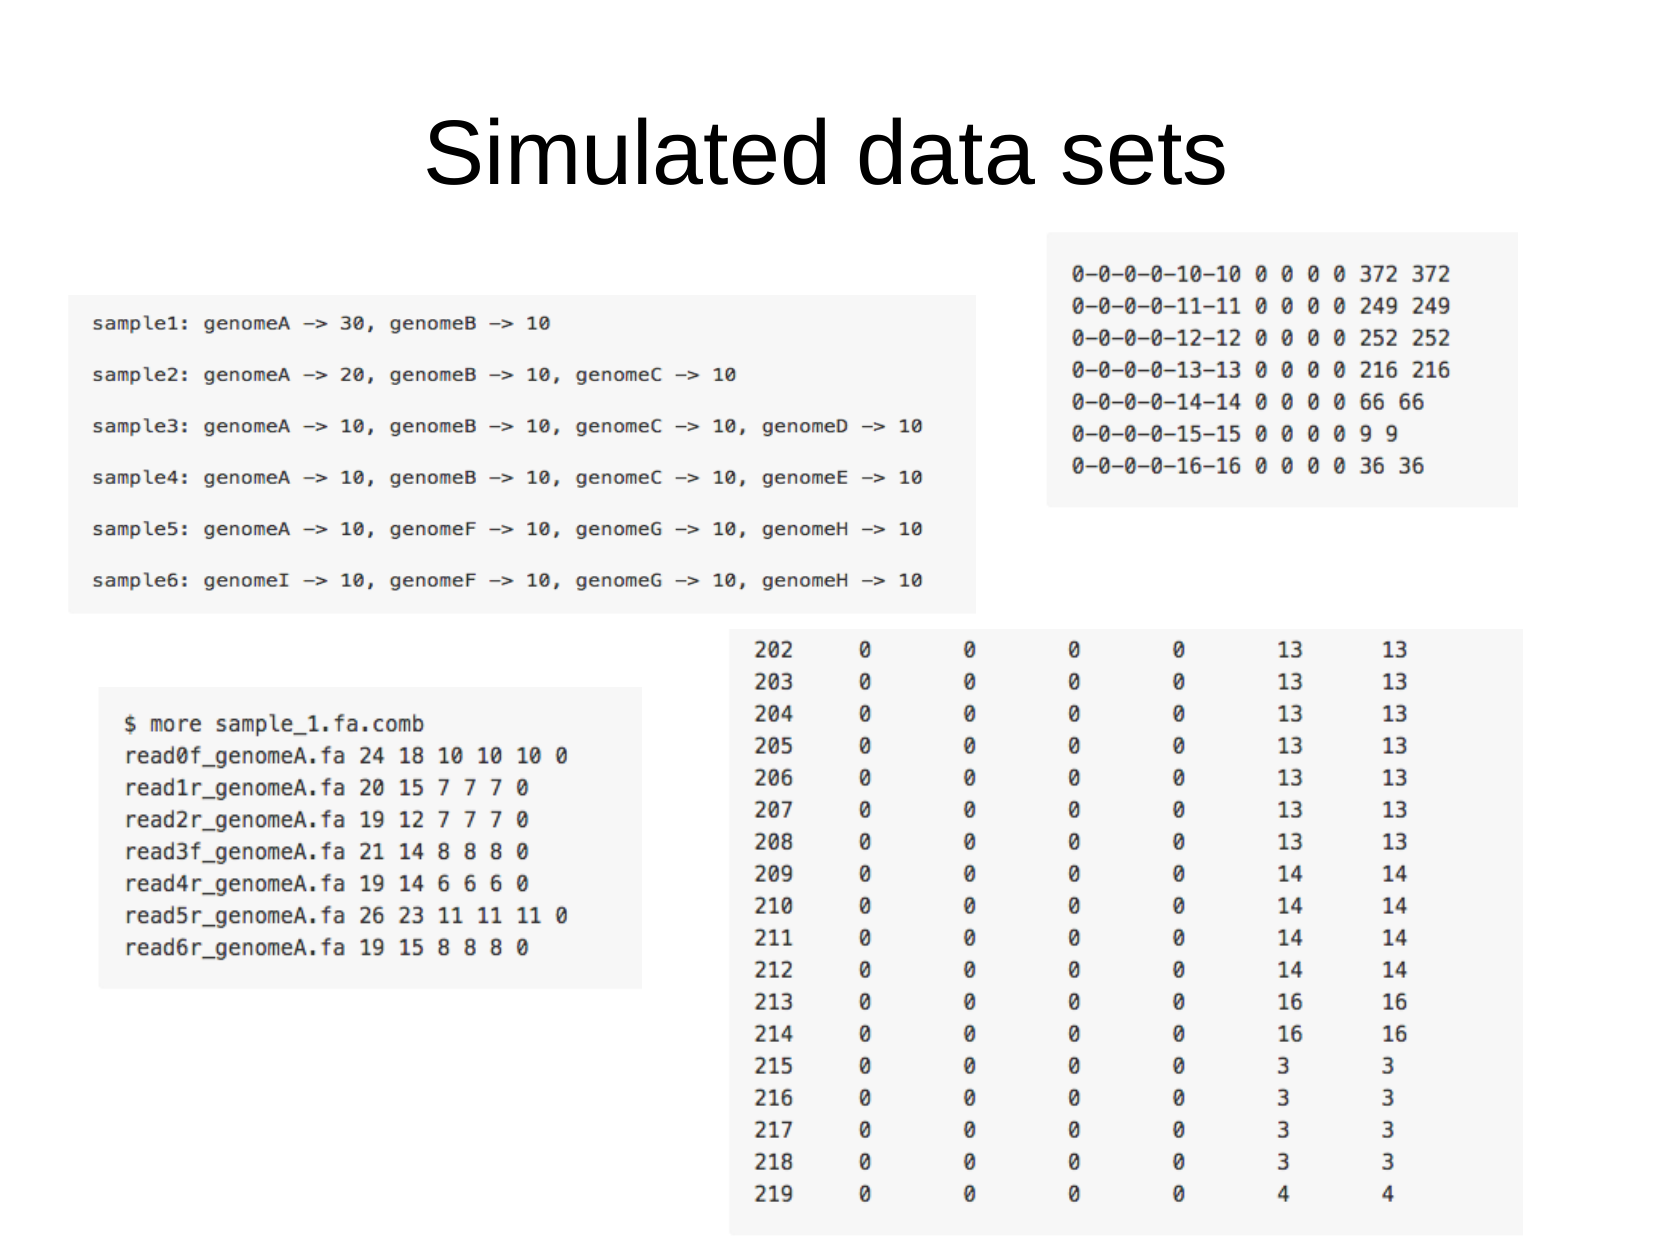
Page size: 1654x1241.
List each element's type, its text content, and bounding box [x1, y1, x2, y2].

title Simulated data sets [82, 49, 1571, 257]
picture [75, 687, 642, 1006]
picture [720, 629, 1523, 1241]
picture [67, 295, 976, 616]
picture [1020, 231, 1518, 526]
